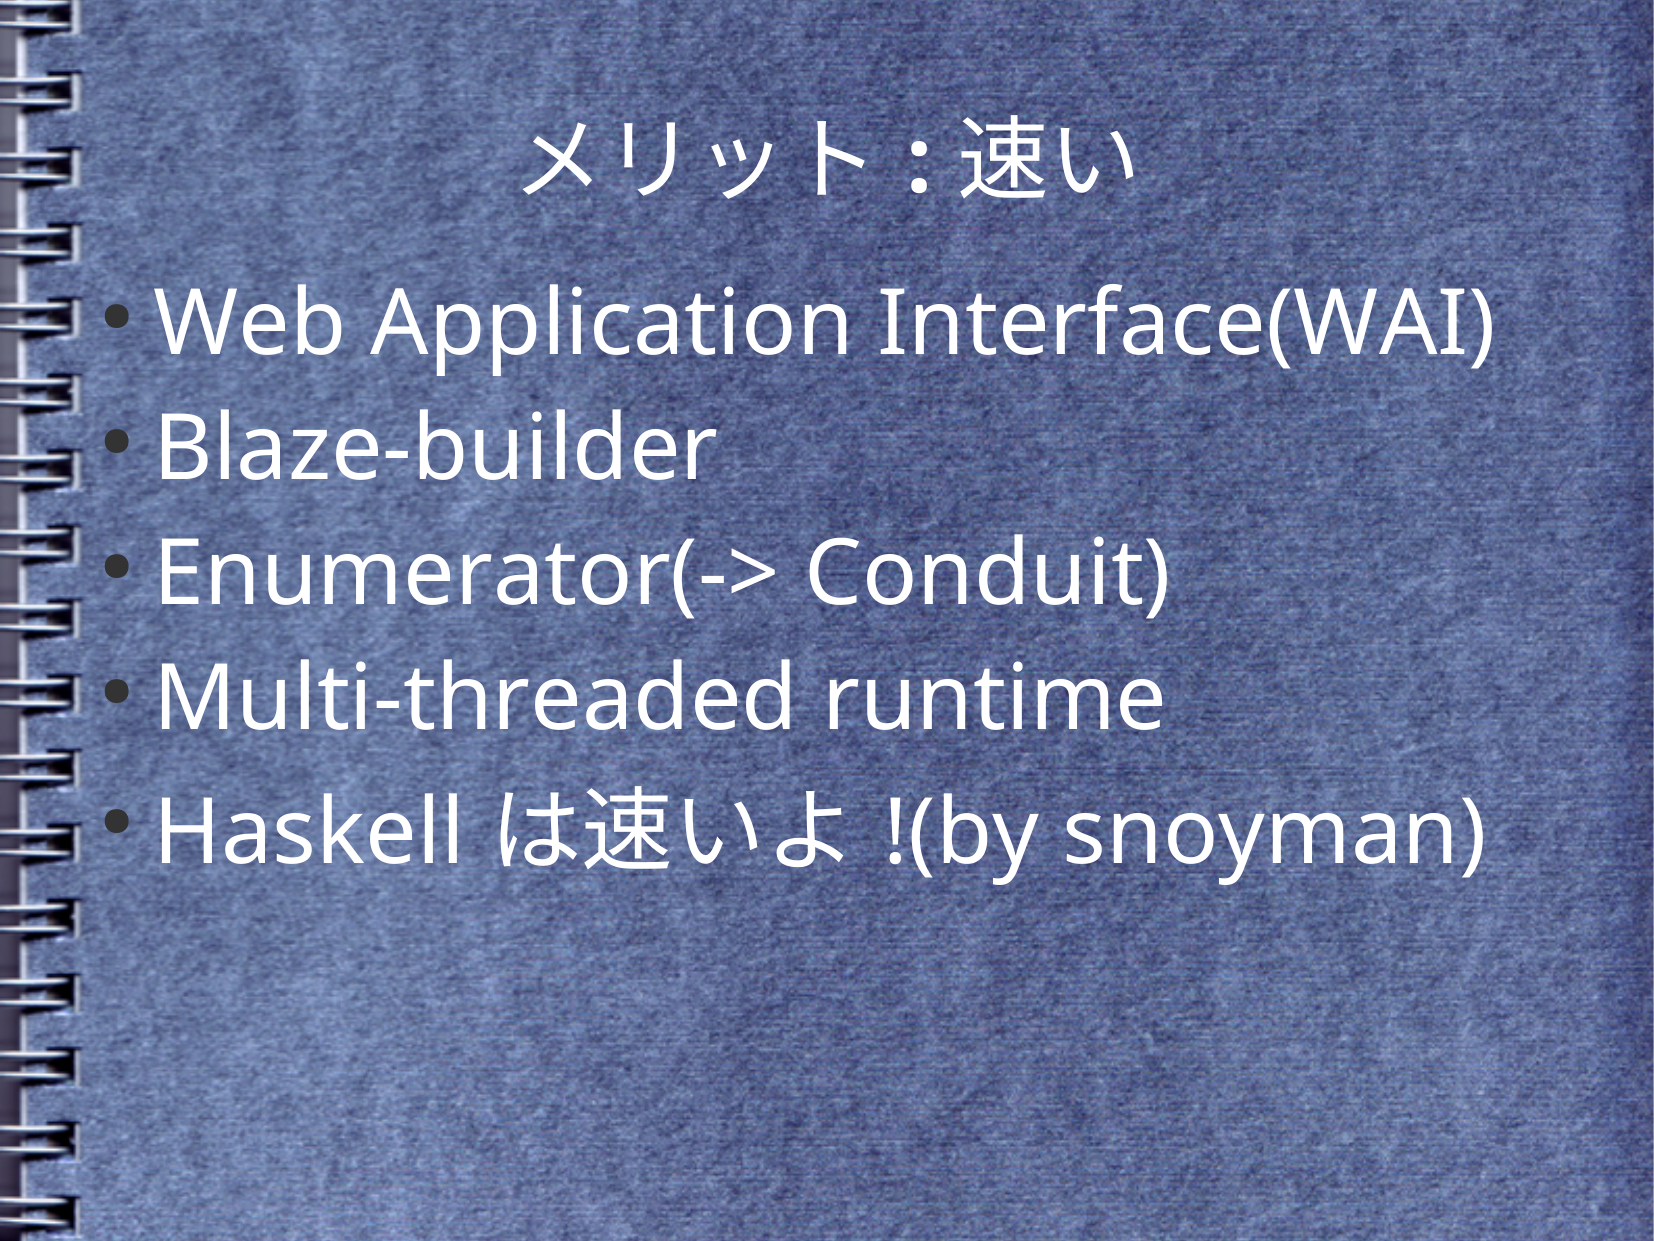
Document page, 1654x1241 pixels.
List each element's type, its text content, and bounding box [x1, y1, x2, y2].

list Web Application Interface(WAI) Blaze-builder Enumerator(-> Conduit) Multi-threaded runtime Haskellは速いよ!(by snoyman) [82, 256, 1571, 1217]
title メリット:速い [82, 49, 1571, 256]
picture [0, 0, 1654, 1241]
